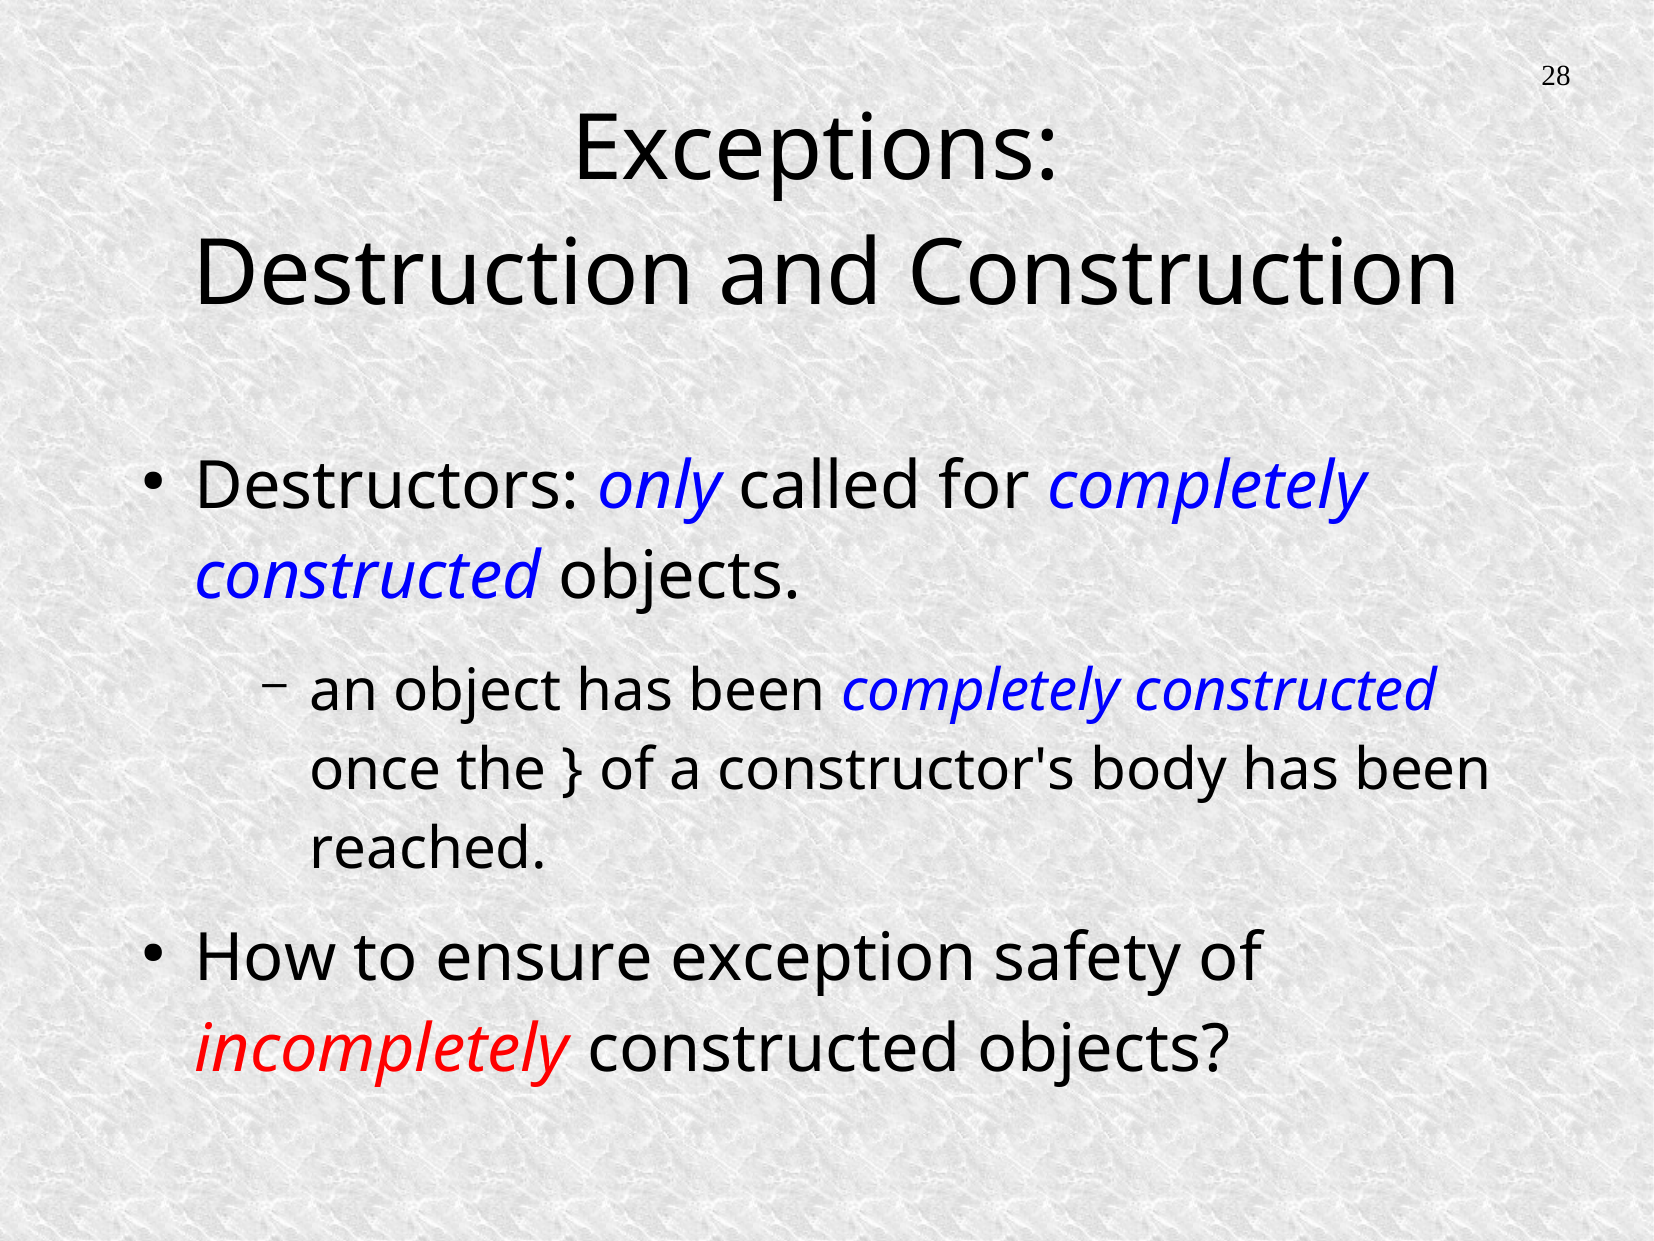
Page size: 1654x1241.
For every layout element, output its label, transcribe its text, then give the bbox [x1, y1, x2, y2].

title Exceptions: Destruction and Construction [121, 96, 1534, 317]
picture [0, 0, 1654, 1241]
list Destructors: only called for completely constructed objects. an object has been completely constructed once the } of a constructor's body has been reached. How to ensure exception safety of incompletely constructed objects? [123, 436, 1536, 1236]
